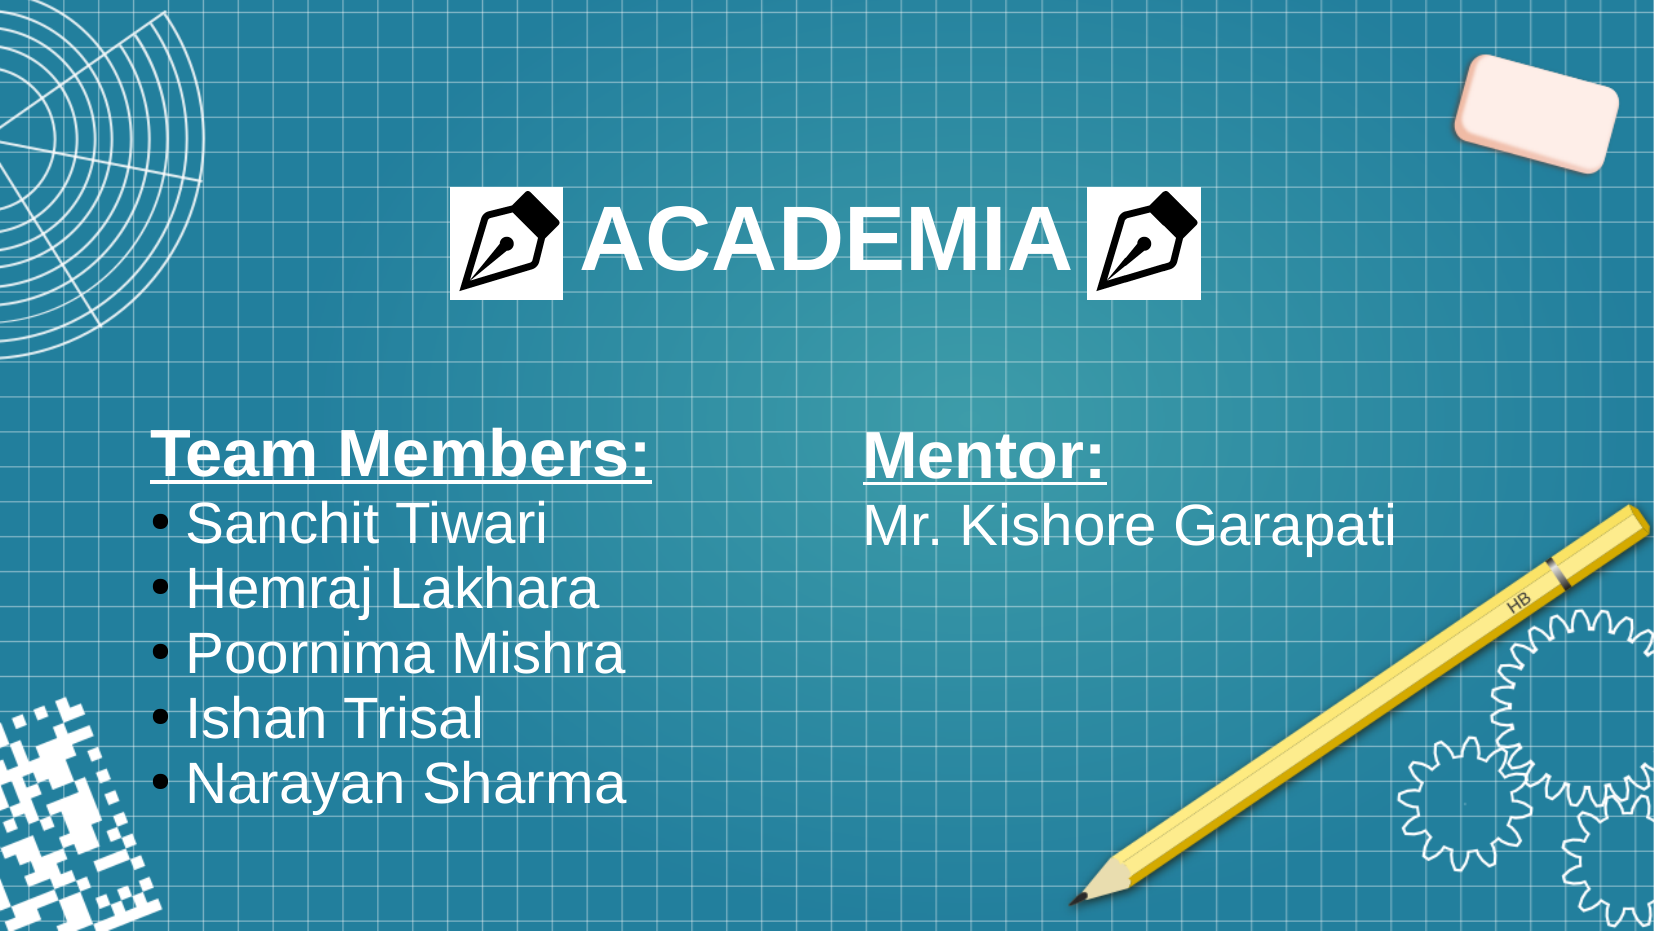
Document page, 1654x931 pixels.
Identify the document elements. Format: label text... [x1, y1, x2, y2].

title ACADEMIA [82, 132, 1571, 346]
picture [0, 0, 1654, 931]
text_box Mentor: Mr. Kishore Garapati [862, 337, 1568, 638]
subtitle Team Members: Sanchit Tiwari Hemraj Lakhara Poornima Mishra Ishan Trisal Narayan Sharma [150, 389, 855, 842]
